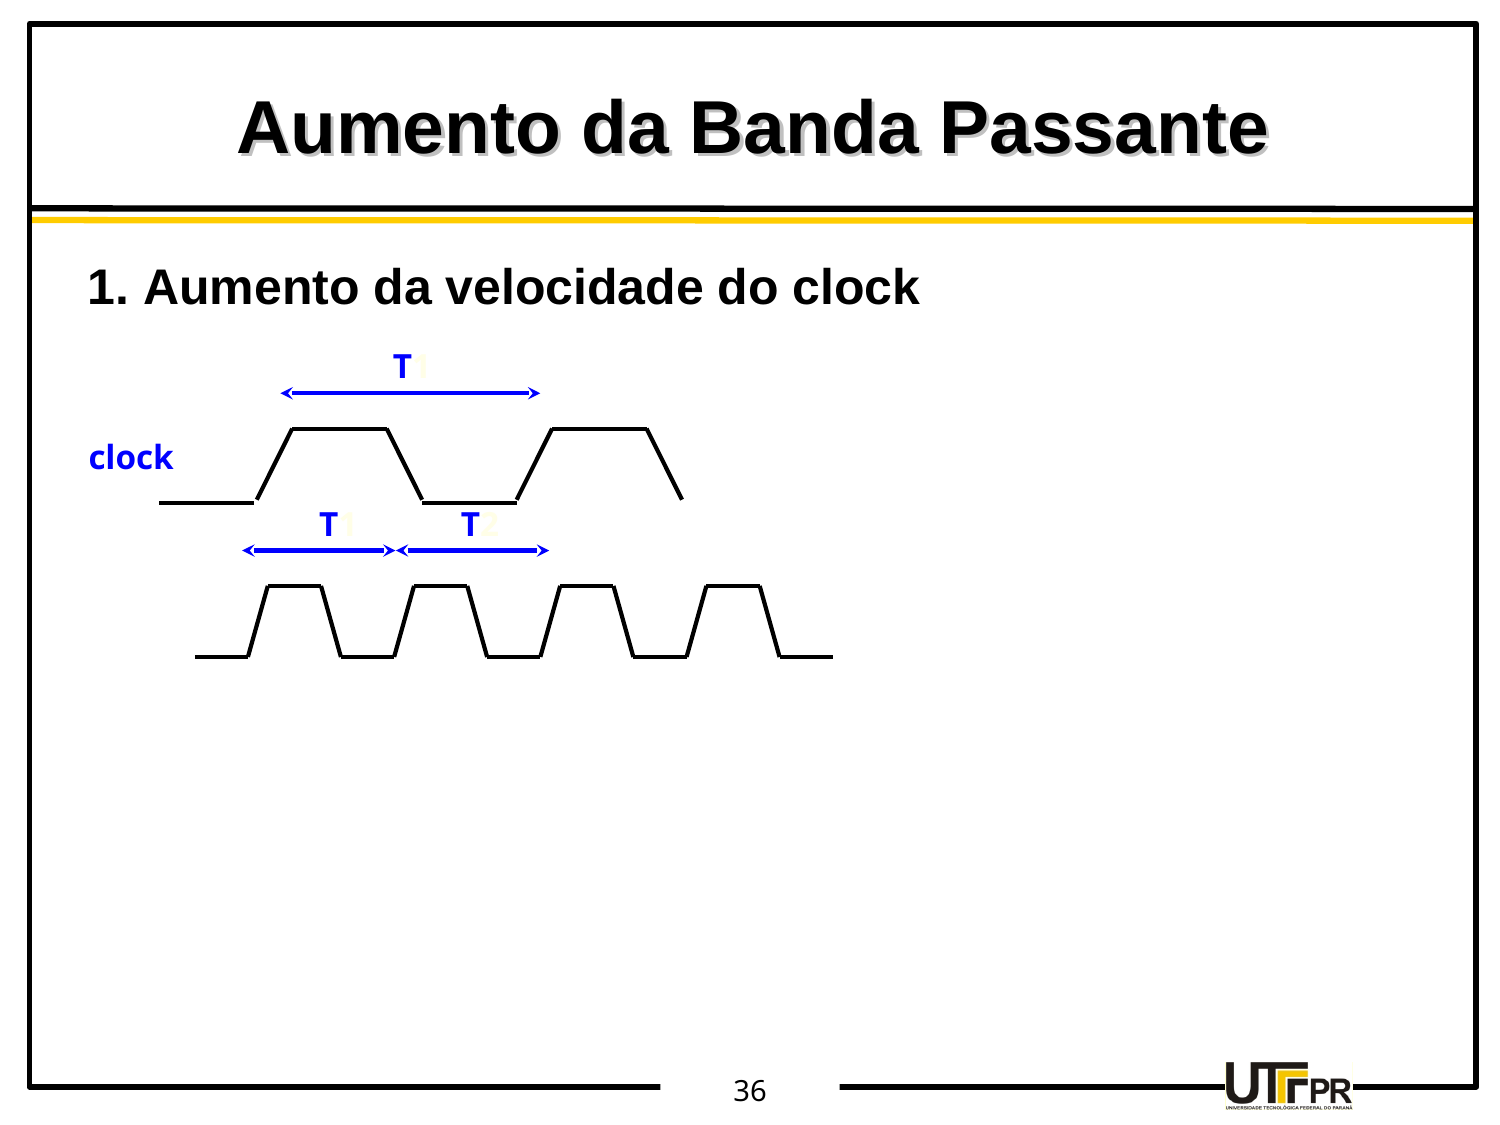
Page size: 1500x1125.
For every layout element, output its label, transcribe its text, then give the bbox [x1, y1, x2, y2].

picture [1225, 1062, 1353, 1110]
text_box T2 [446, 495, 515, 551]
text_box clock [73, 428, 189, 484]
text_box T1 [378, 337, 447, 394]
title Aumento da Banda Passante [29, 85, 1477, 180]
text_box T1 [304, 495, 373, 551]
list 1. Aumento da velocidade do clock [72, 257, 1428, 1027]
